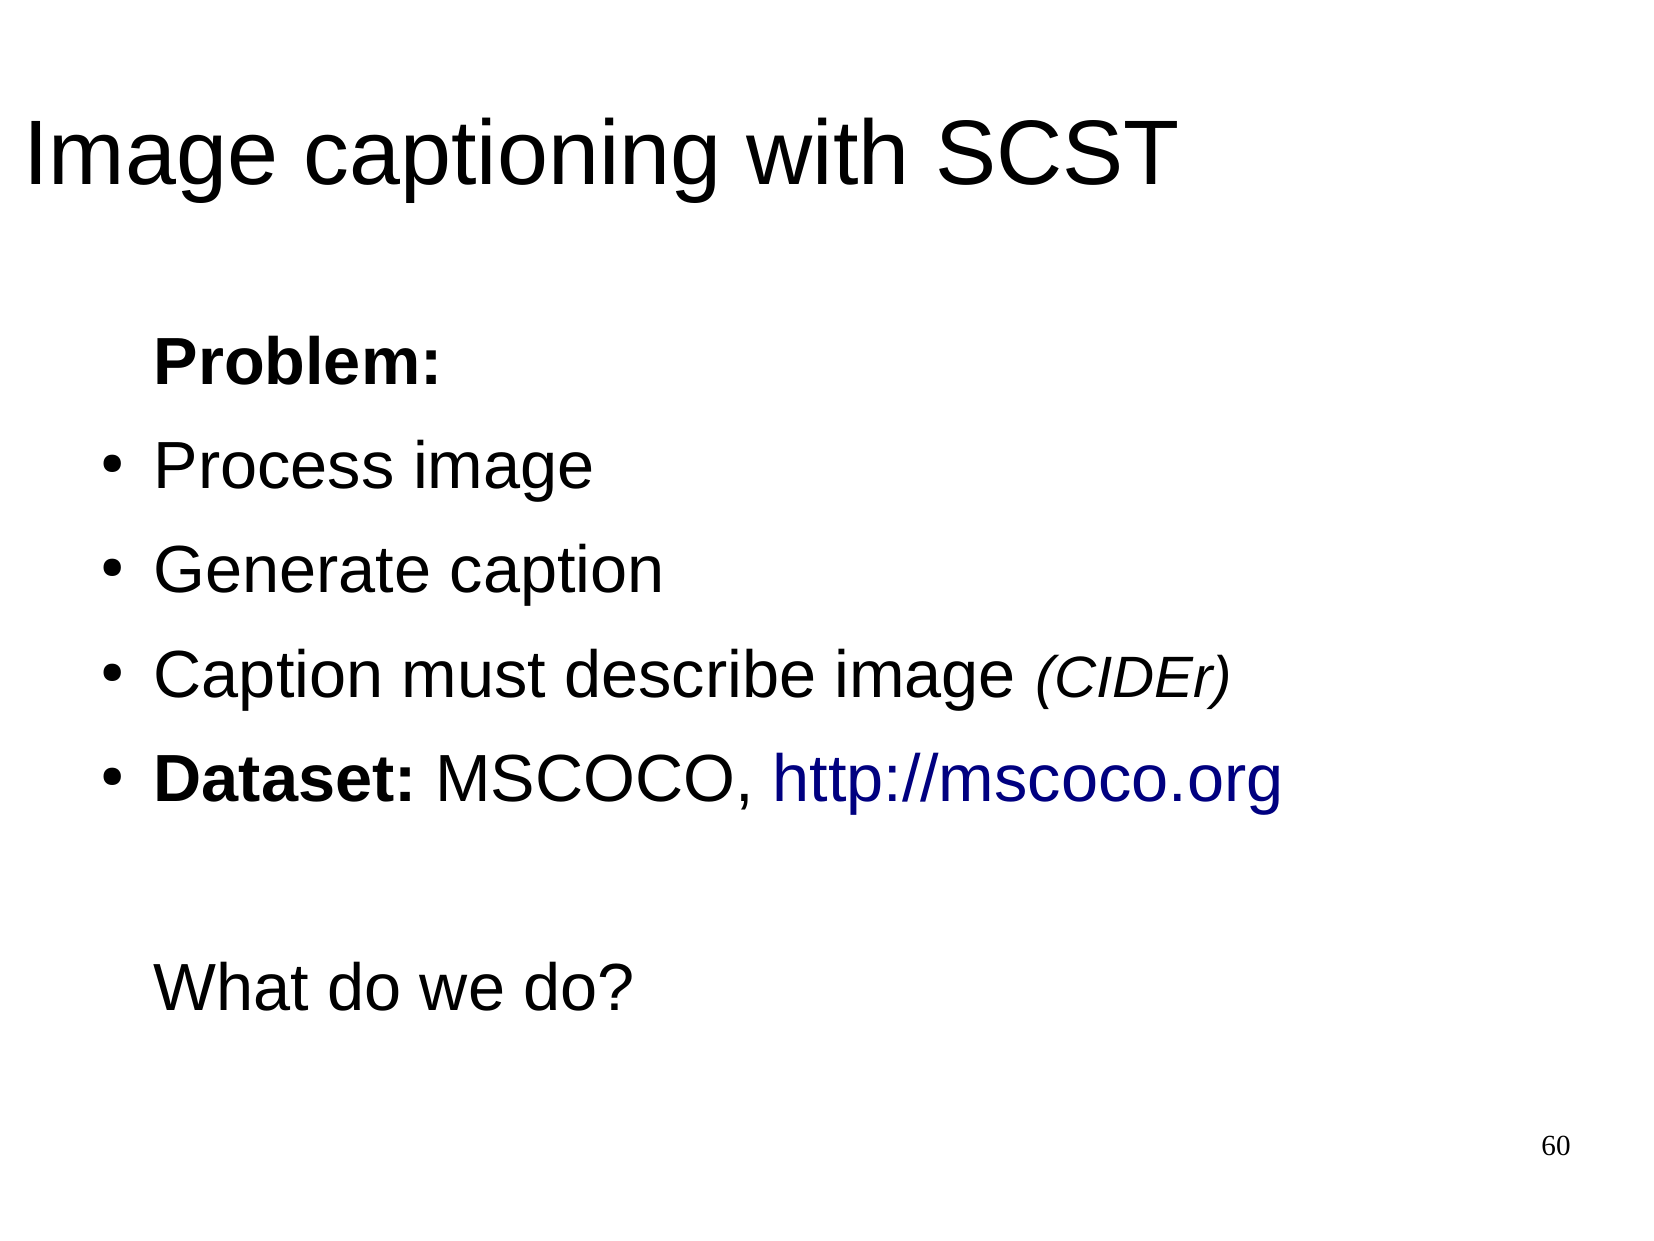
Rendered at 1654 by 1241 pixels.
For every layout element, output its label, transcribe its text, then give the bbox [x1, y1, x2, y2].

title Image captioning with SCST [23, 49, 1512, 257]
list Problem: Process image Generate caption Caption must describe image (CIDEr) Dataset: MSCOCO, http://mscoco.org What do we do? [82, 323, 1654, 1241]
